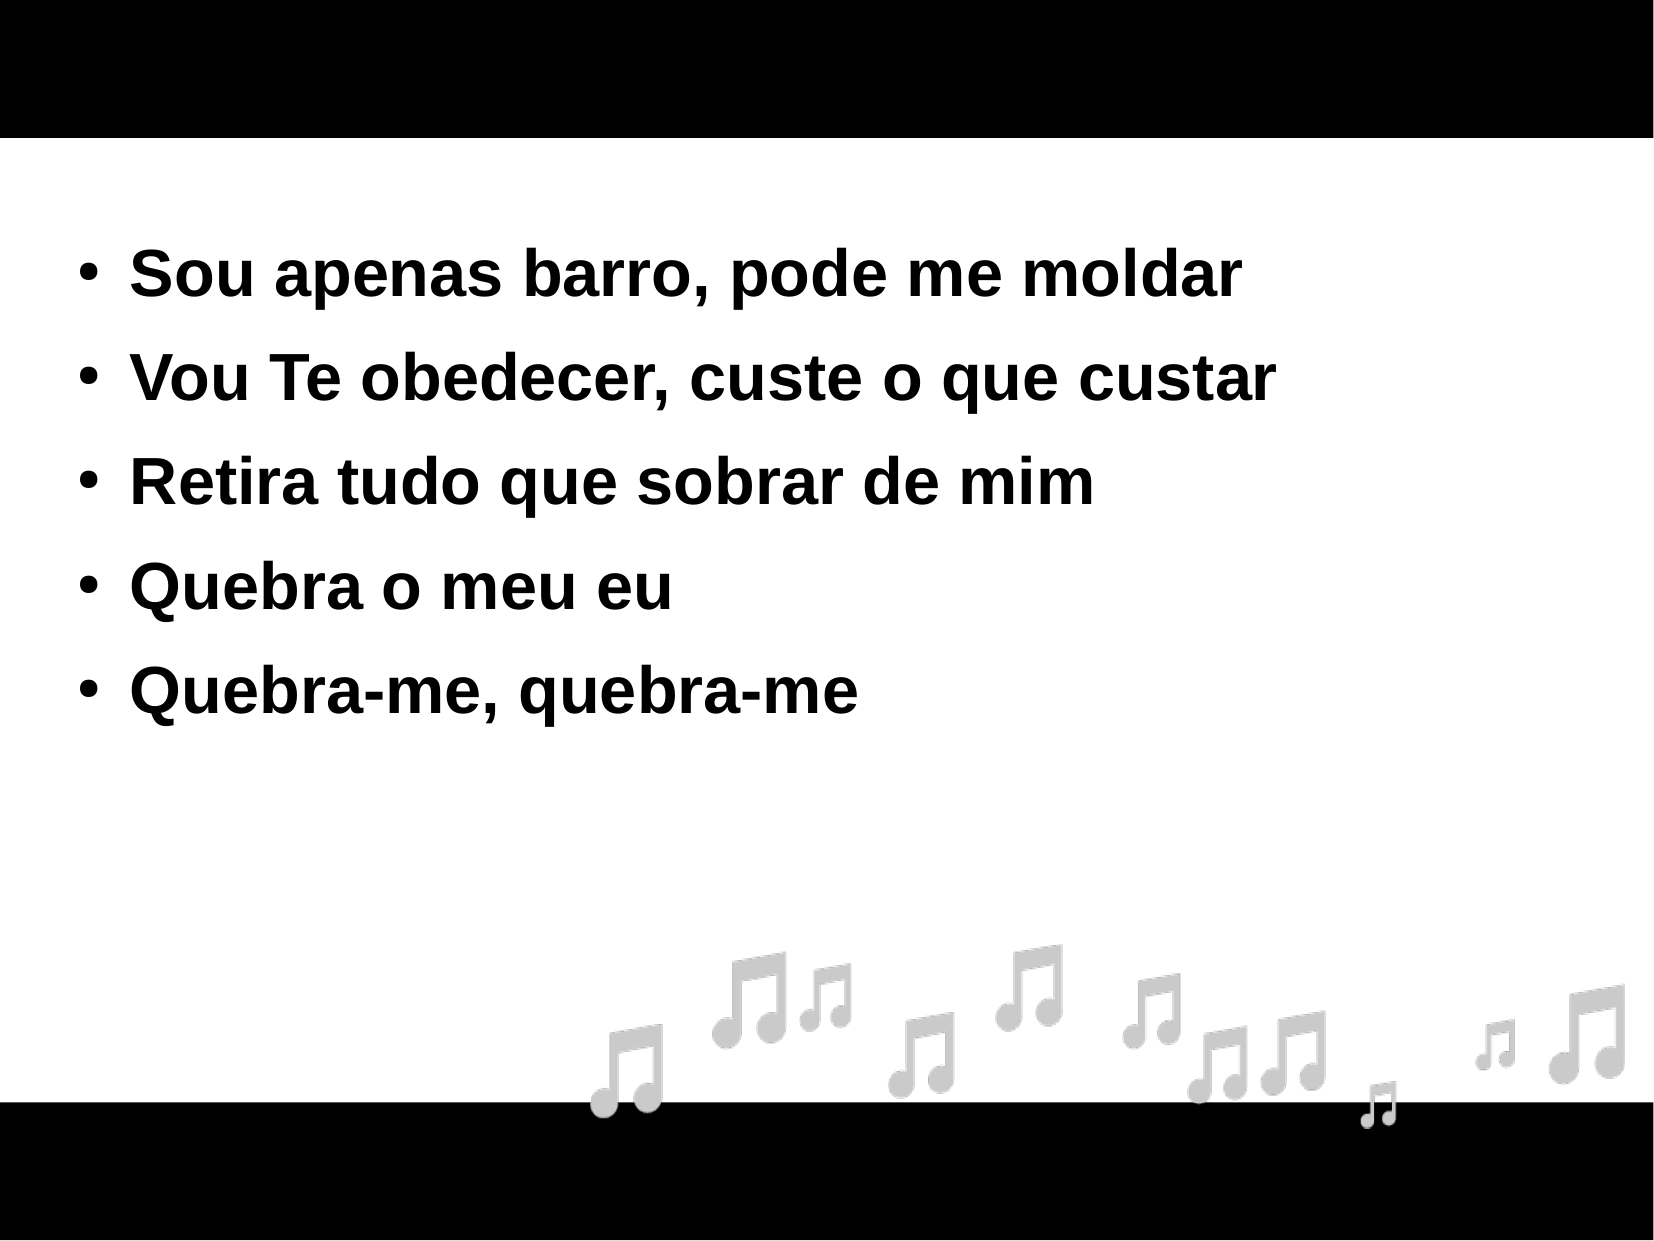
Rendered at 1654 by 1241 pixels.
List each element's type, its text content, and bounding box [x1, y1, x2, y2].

list Sou apenas barro, pode me moldar Vou Te obedecer, custe o que custar Retira tudo que sobrar de mim Quebra o meu eu Quebra-me, quebra-me [59, 236, 1595, 1024]
